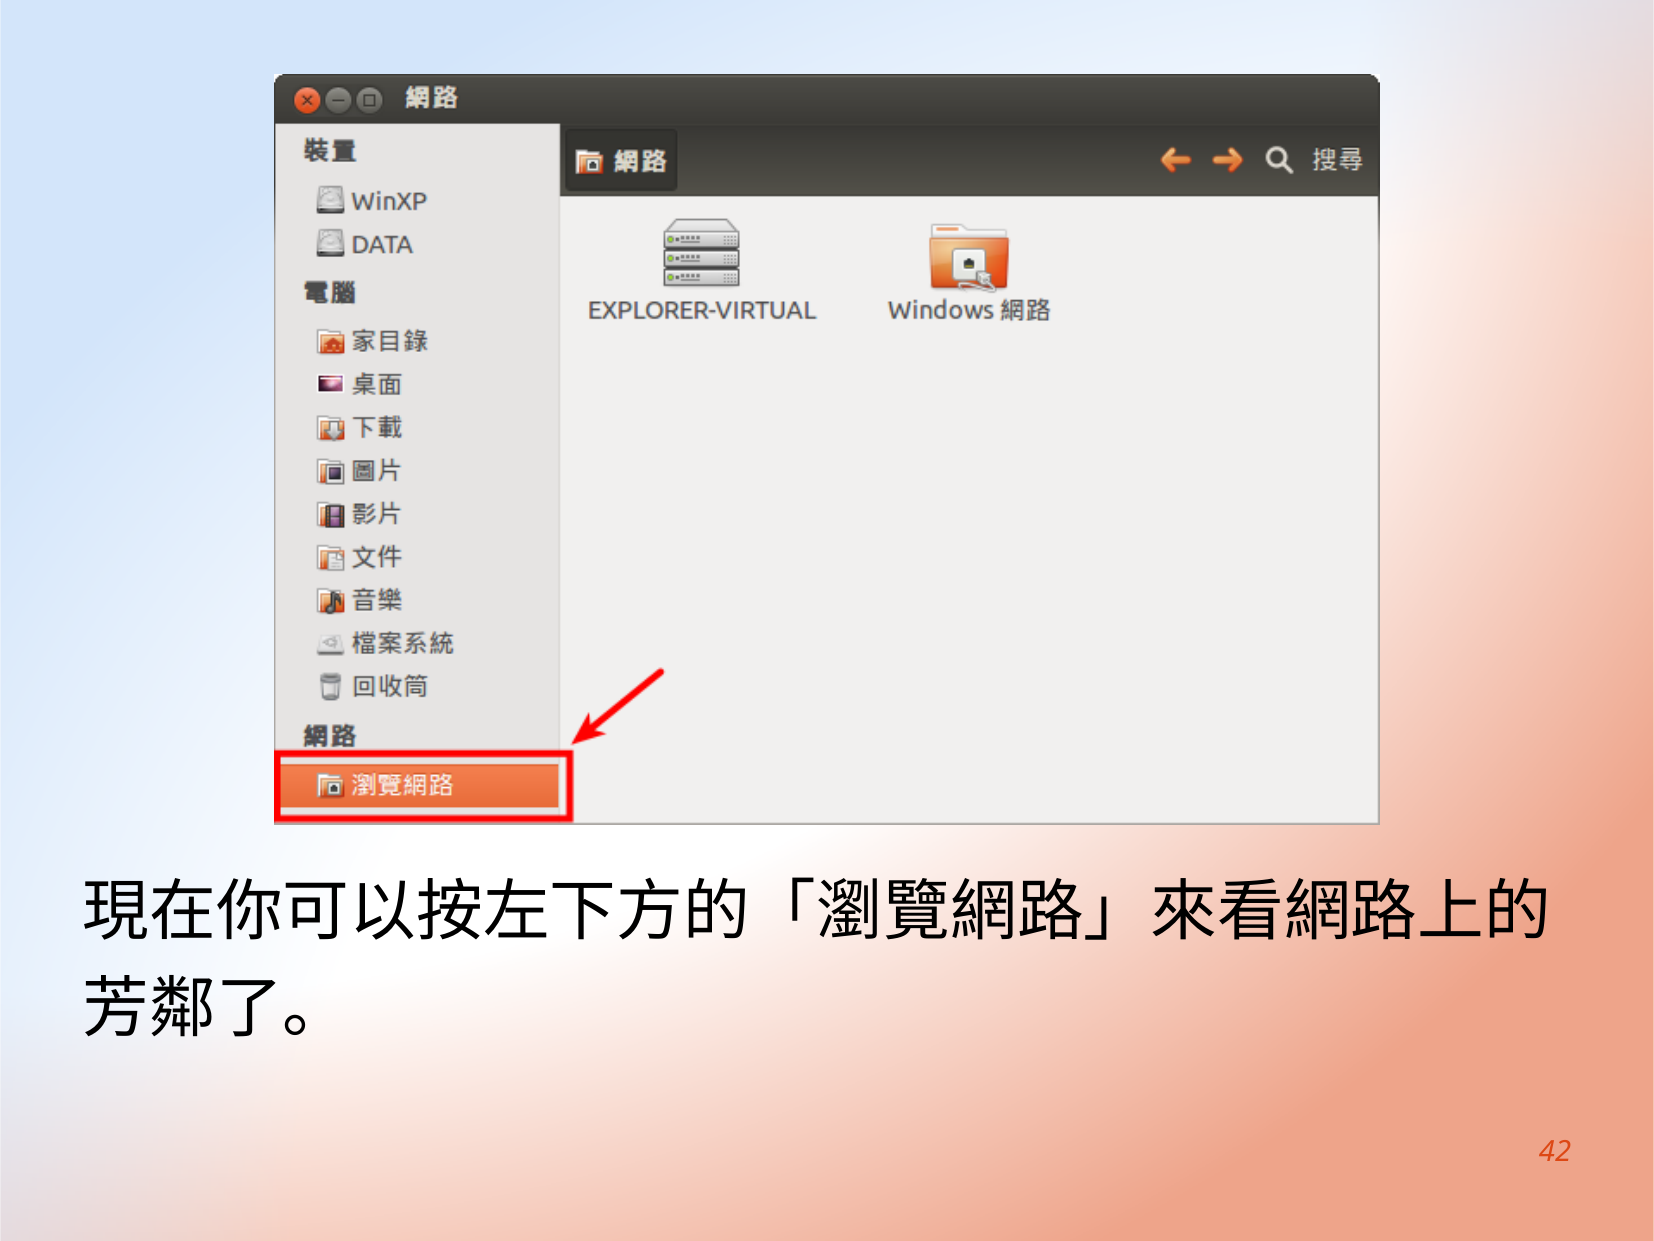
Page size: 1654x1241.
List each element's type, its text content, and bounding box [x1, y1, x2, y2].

list 現在你可以按左下方的「瀏覽網路」來看網路上的芳鄰了。 [82, 857, 1571, 1201]
picture [0, 0, 1654, 1241]
